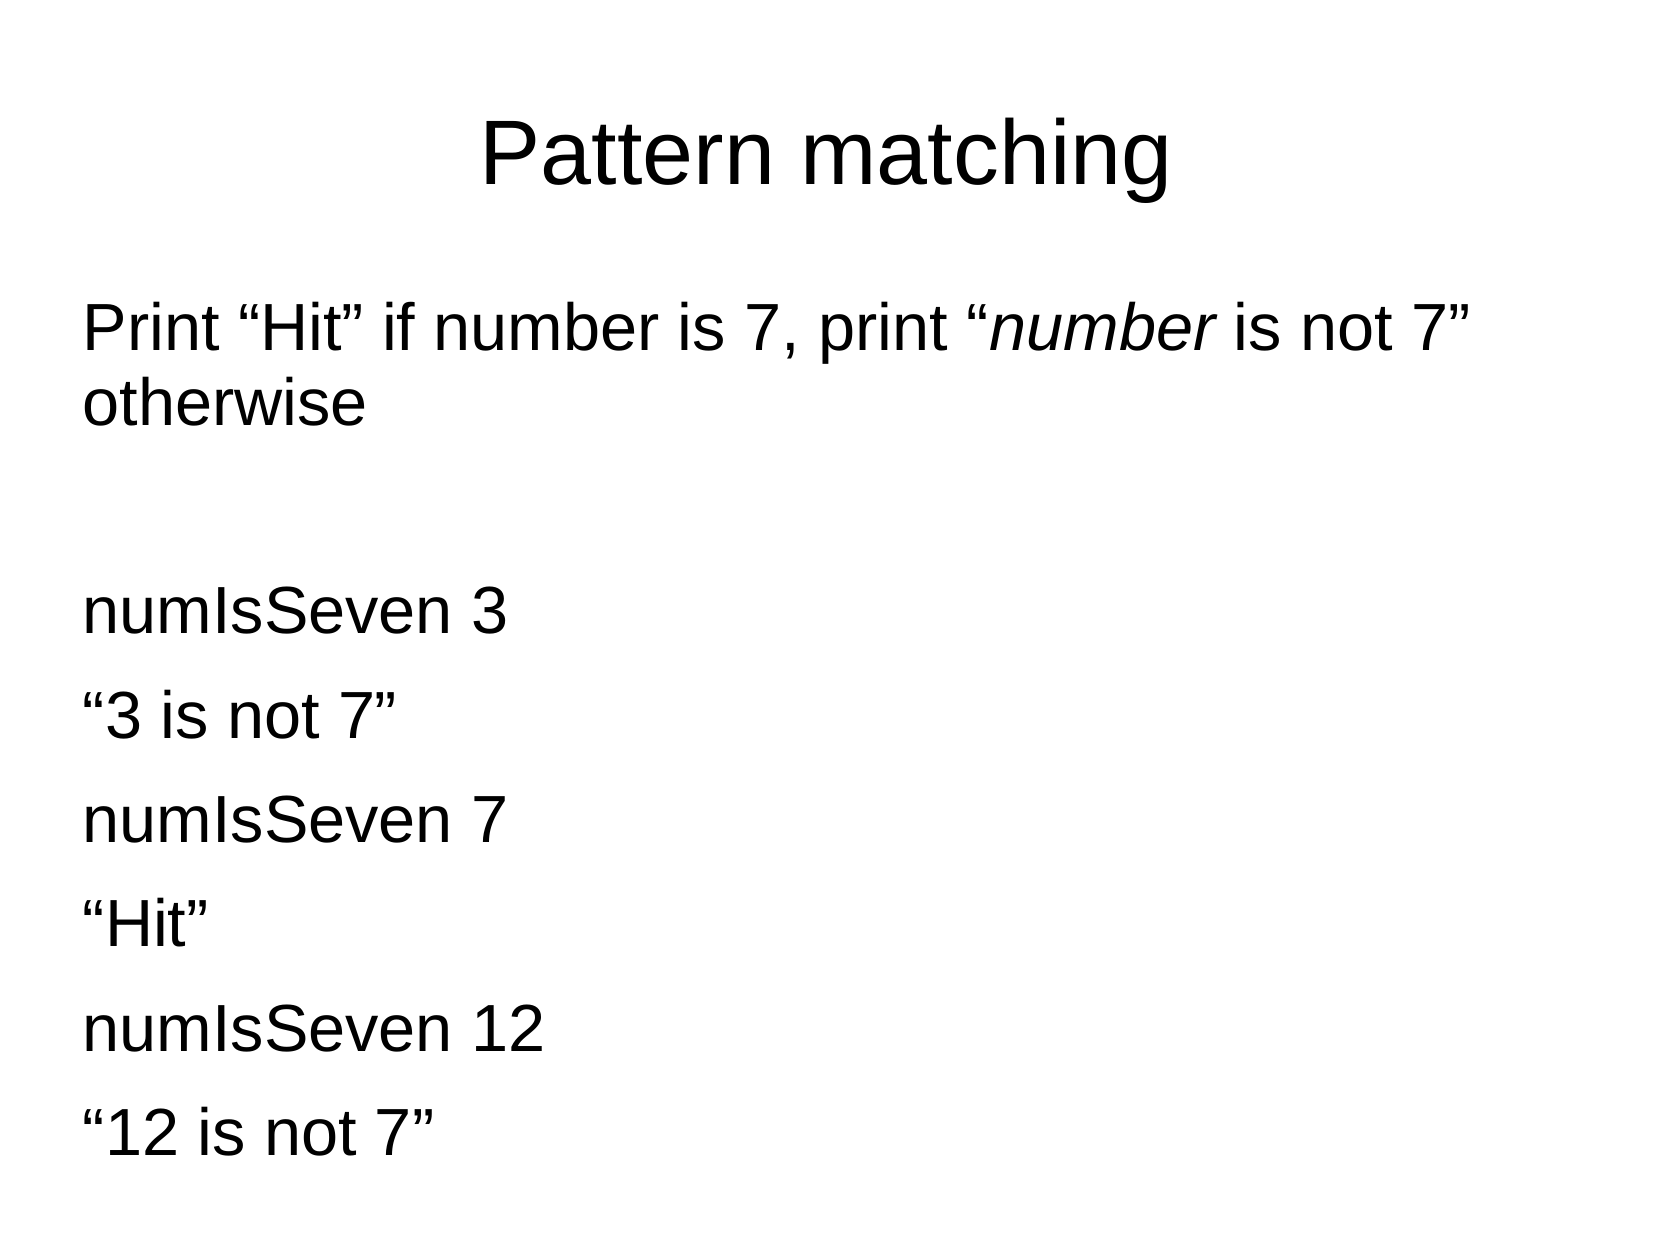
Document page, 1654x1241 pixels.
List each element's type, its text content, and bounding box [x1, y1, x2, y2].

list Print “Hit” if number is 7, print “number is not 7” otherwise numIsSeven 3 “3 is not 7” numIsSeven 7 “Hit” numIsSeven 12 “12 is not 7” [82, 290, 1571, 1170]
title Pattern matching [82, 56, 1571, 250]
